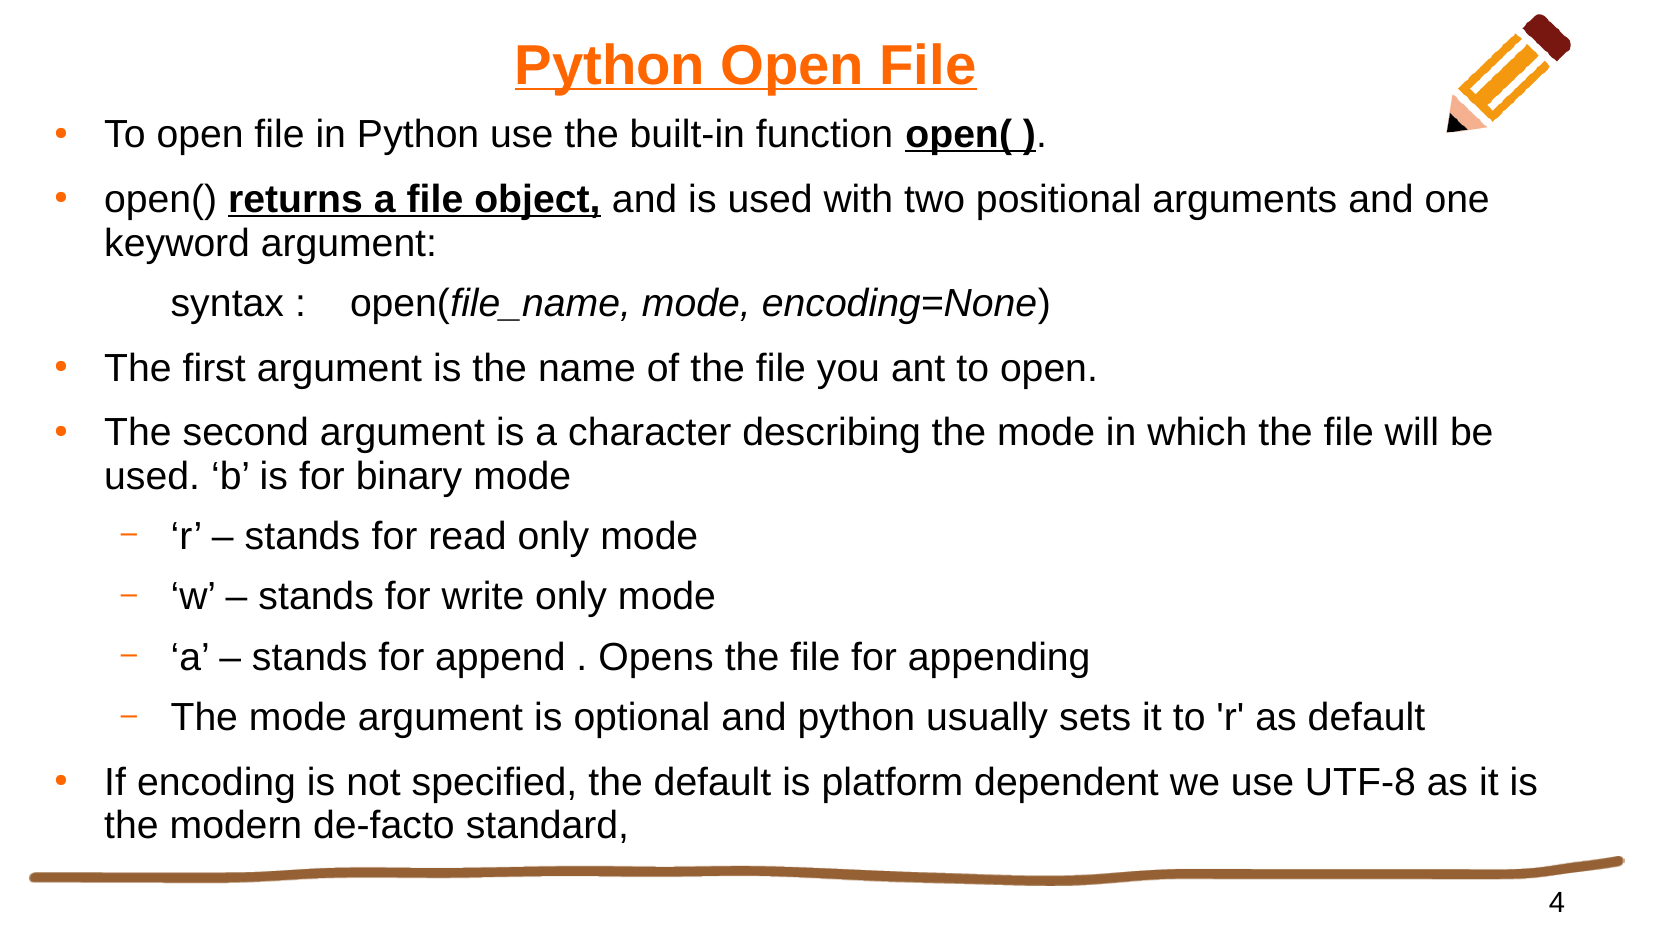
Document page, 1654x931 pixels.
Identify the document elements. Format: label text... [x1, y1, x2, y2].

picture [1446, 14, 1571, 112]
title Python Open File [66, 17, 1426, 112]
list To open file in Python use the built-in function open( ). open() returns a file object, and is used with two positional arguments and one keyword argument: syntax : open(file_name, mode, encoding=None) The first argument is the name of the file you ant to open. The second argument is a character describing the mode in which the file will be used. ‘b’ is for binary mode ‘r’ – stands for read only mode ‘w’ – stands for write only mode ‘a’ – stands for append . Opens the file for appending The mode argument is optional and python usually sets it to 'r' as default If encoding is not specified, the default is platform dependent we use UTF-8 as it is the modern de-facto standard, [37, 112, 1576, 857]
picture [29, 856, 1625, 886]
